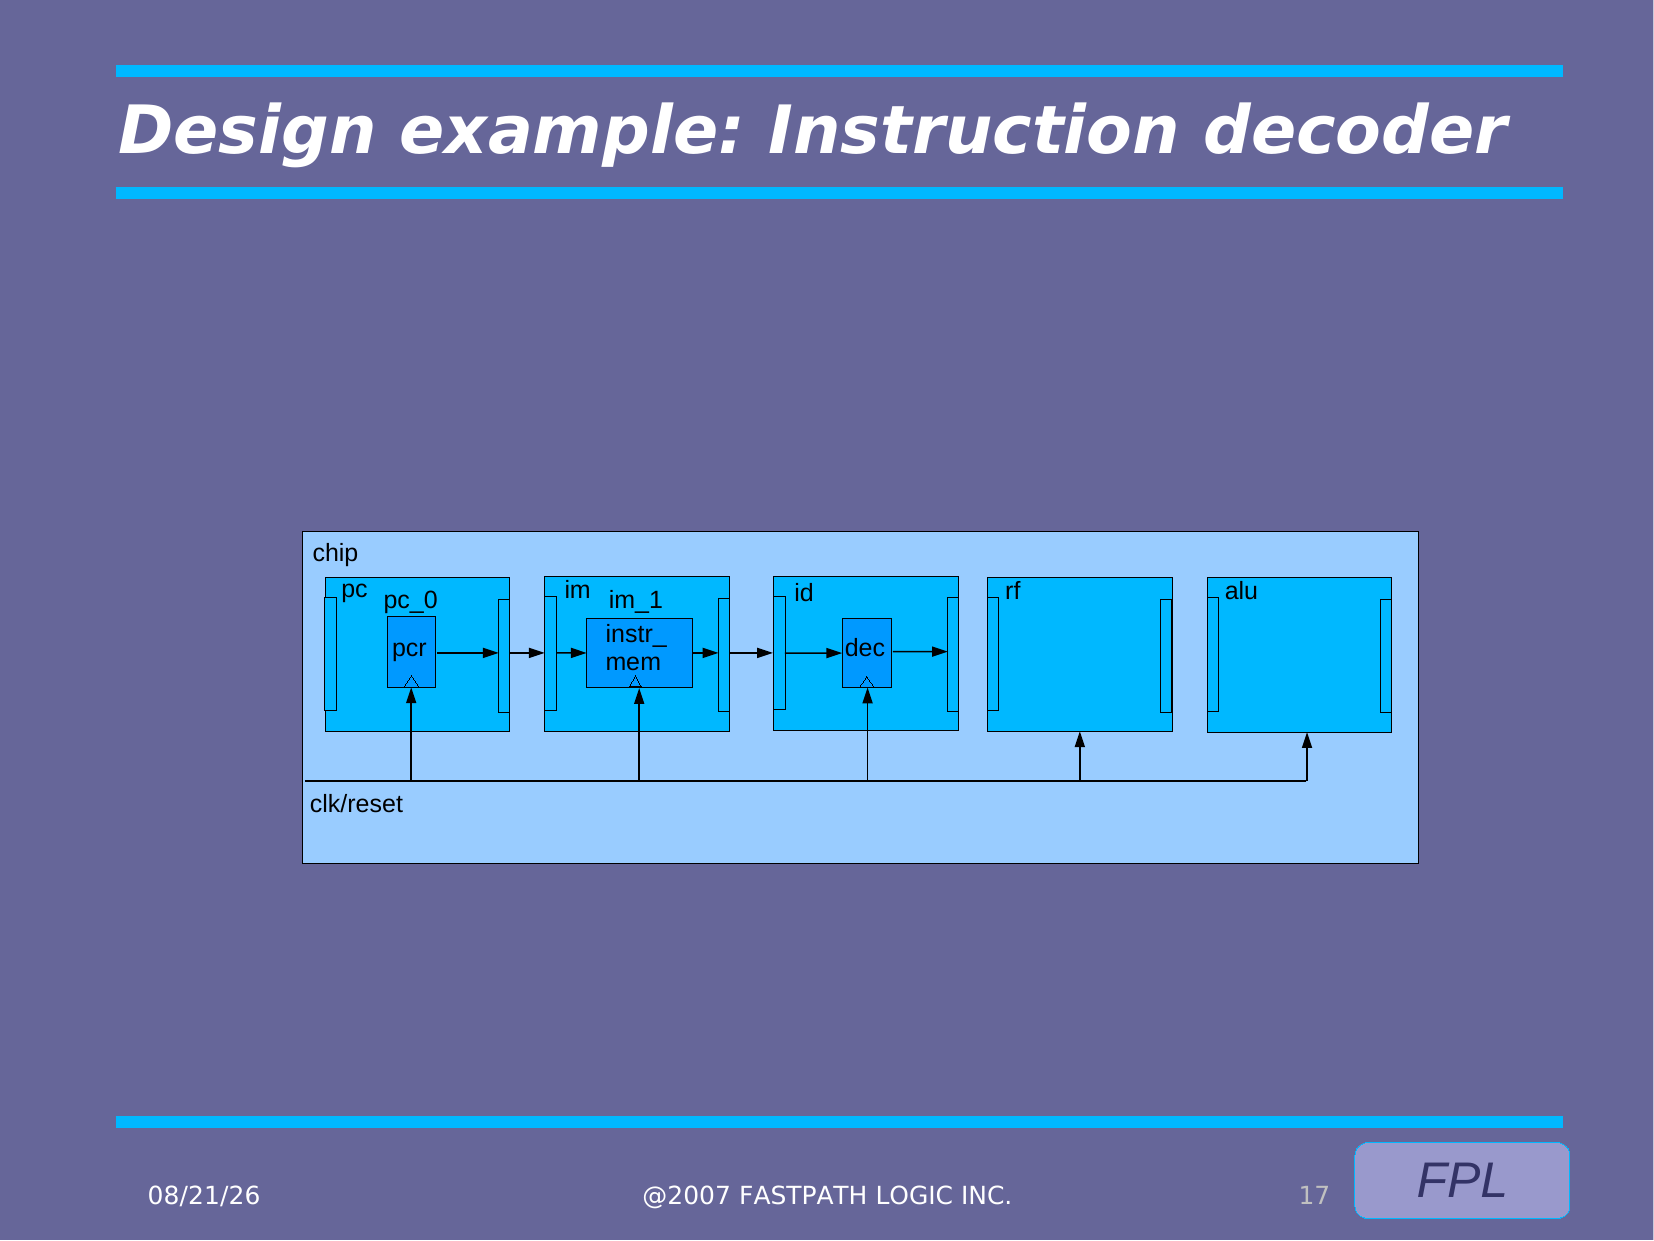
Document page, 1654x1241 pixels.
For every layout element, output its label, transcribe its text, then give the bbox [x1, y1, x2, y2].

text_box [302, 531, 1419, 864]
text_box im [549, 568, 613, 621]
text_box clk/reset [295, 782, 434, 835]
text_box instr_ mem [590, 612, 699, 702]
text_box chip [297, 531, 389, 584]
text_box pcr [377, 631, 454, 679]
title Design example: Instruction decoder [118, 41, 1531, 219]
text_box id [779, 570, 862, 623]
text_box dec [829, 626, 907, 679]
text_box rf [990, 569, 1073, 622]
text_box pc_0 [368, 577, 464, 631]
text_box pc [326, 584, 368, 620]
text_box im_1 [594, 578, 689, 631]
text_box alu [1209, 569, 1293, 622]
